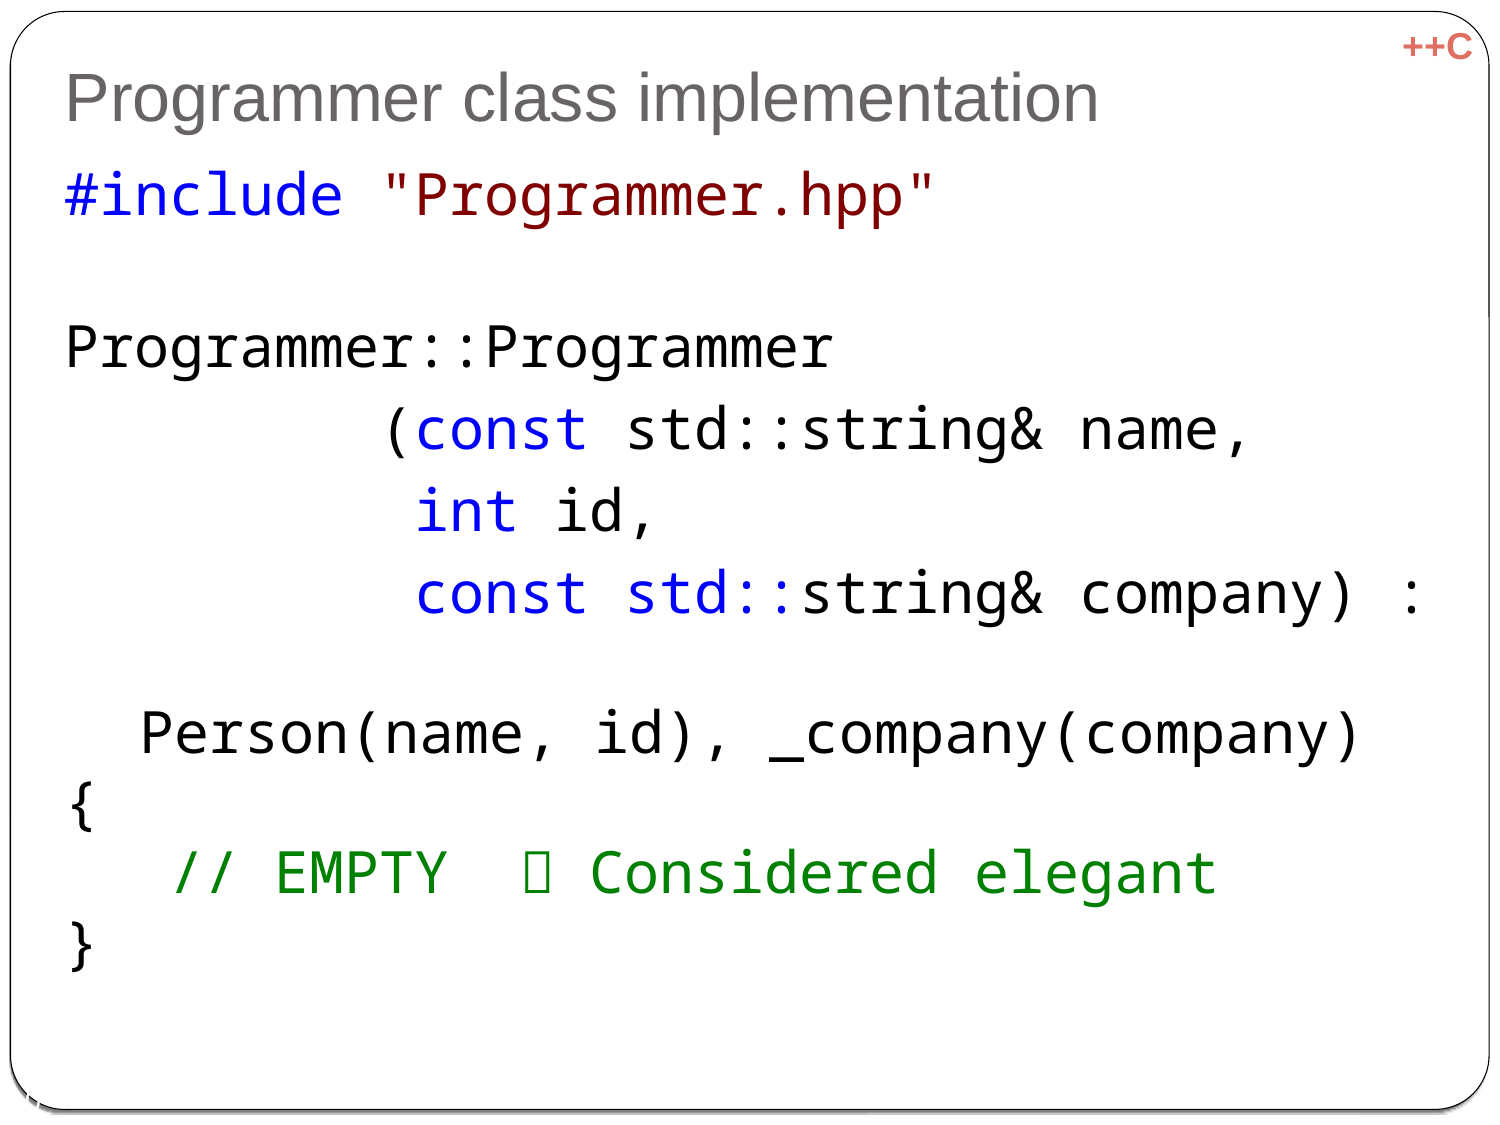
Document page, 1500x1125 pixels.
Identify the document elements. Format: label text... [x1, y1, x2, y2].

list #include "Programmer.hpp" Programmer::Programmer (const std::string& name, int id, const std::string& company) : Person(name, id), _company(company) { // EMPTY  Considered elegant } [50, 149, 1450, 1088]
slide_number <number> [0, 1074, 50, 1125]
title Programmer class implementation [50, 45, 1450, 149]
